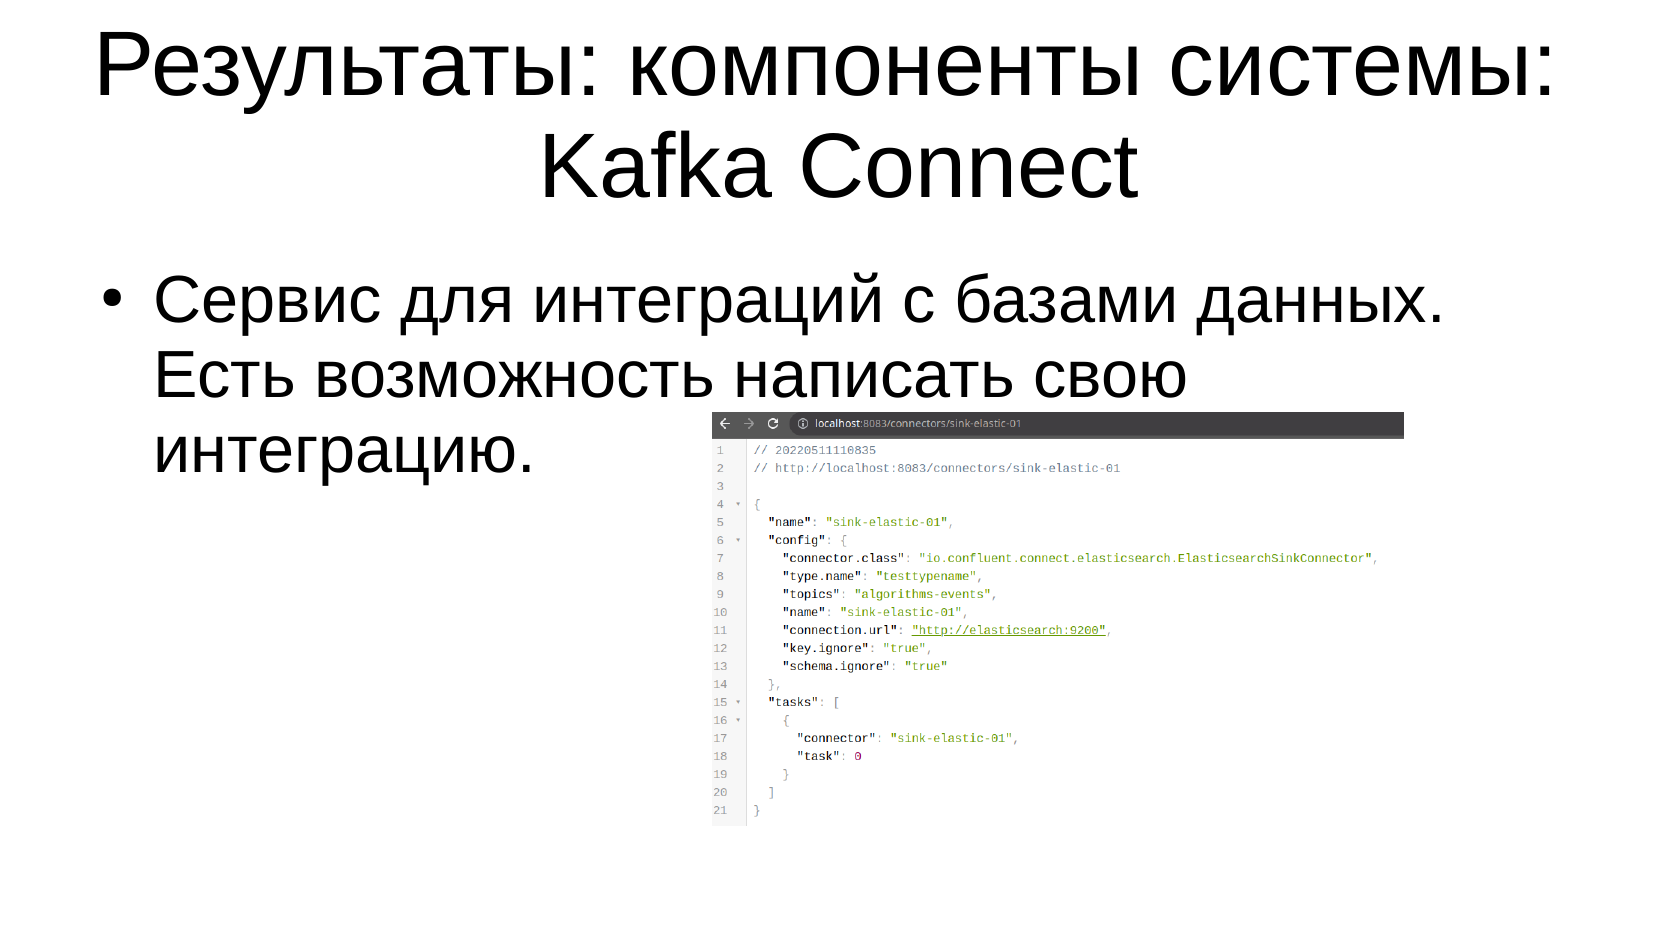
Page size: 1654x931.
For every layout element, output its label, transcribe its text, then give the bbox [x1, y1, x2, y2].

title Результаты: компоненты системы: Kafka Connect [82, 12, 1571, 218]
list Сервис для интеграций с базами данных. Есть возможность написать свою интеграцию. [82, 262, 1571, 802]
picture [712, 412, 1404, 826]
